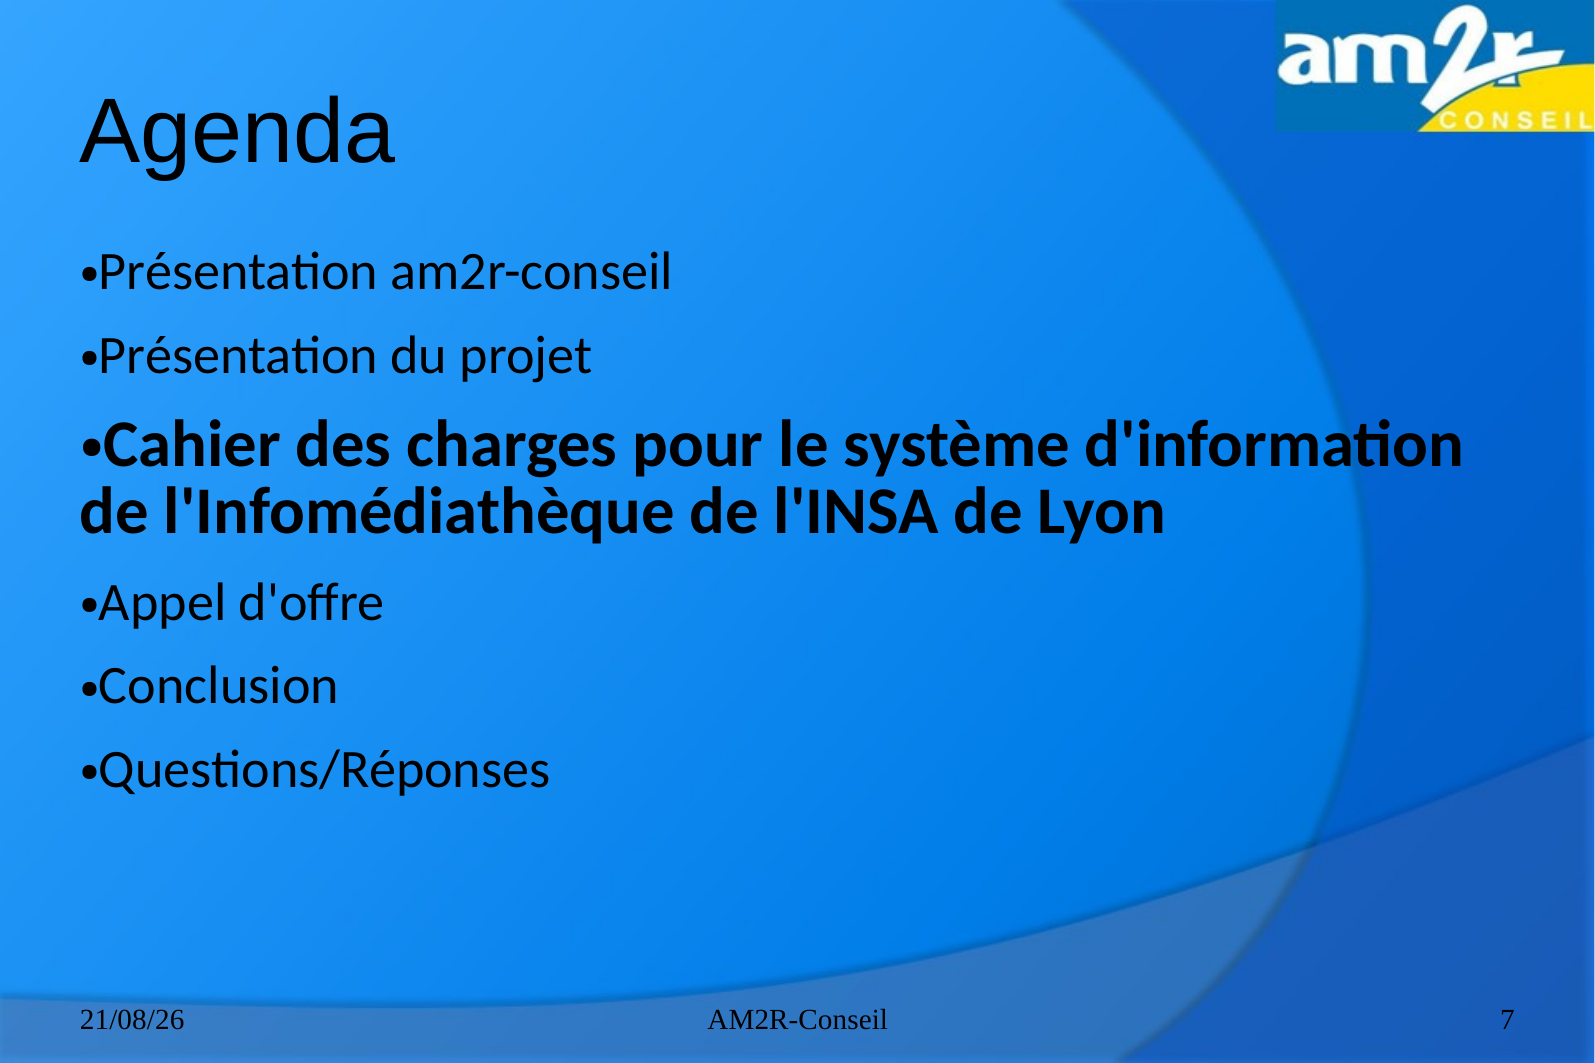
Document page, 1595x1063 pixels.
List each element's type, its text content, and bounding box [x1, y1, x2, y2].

title Agenda [79, 49, 1241, 213]
list Présentation am2r-conseil Présentation du projet Cahier des charges pour le système d'information de l'Infomédiathèque de l'INSA de Lyon Appel d'offre Conclusion Questions/Réponses [79, 248, 1515, 960]
picture [0, 0, 1595, 1063]
